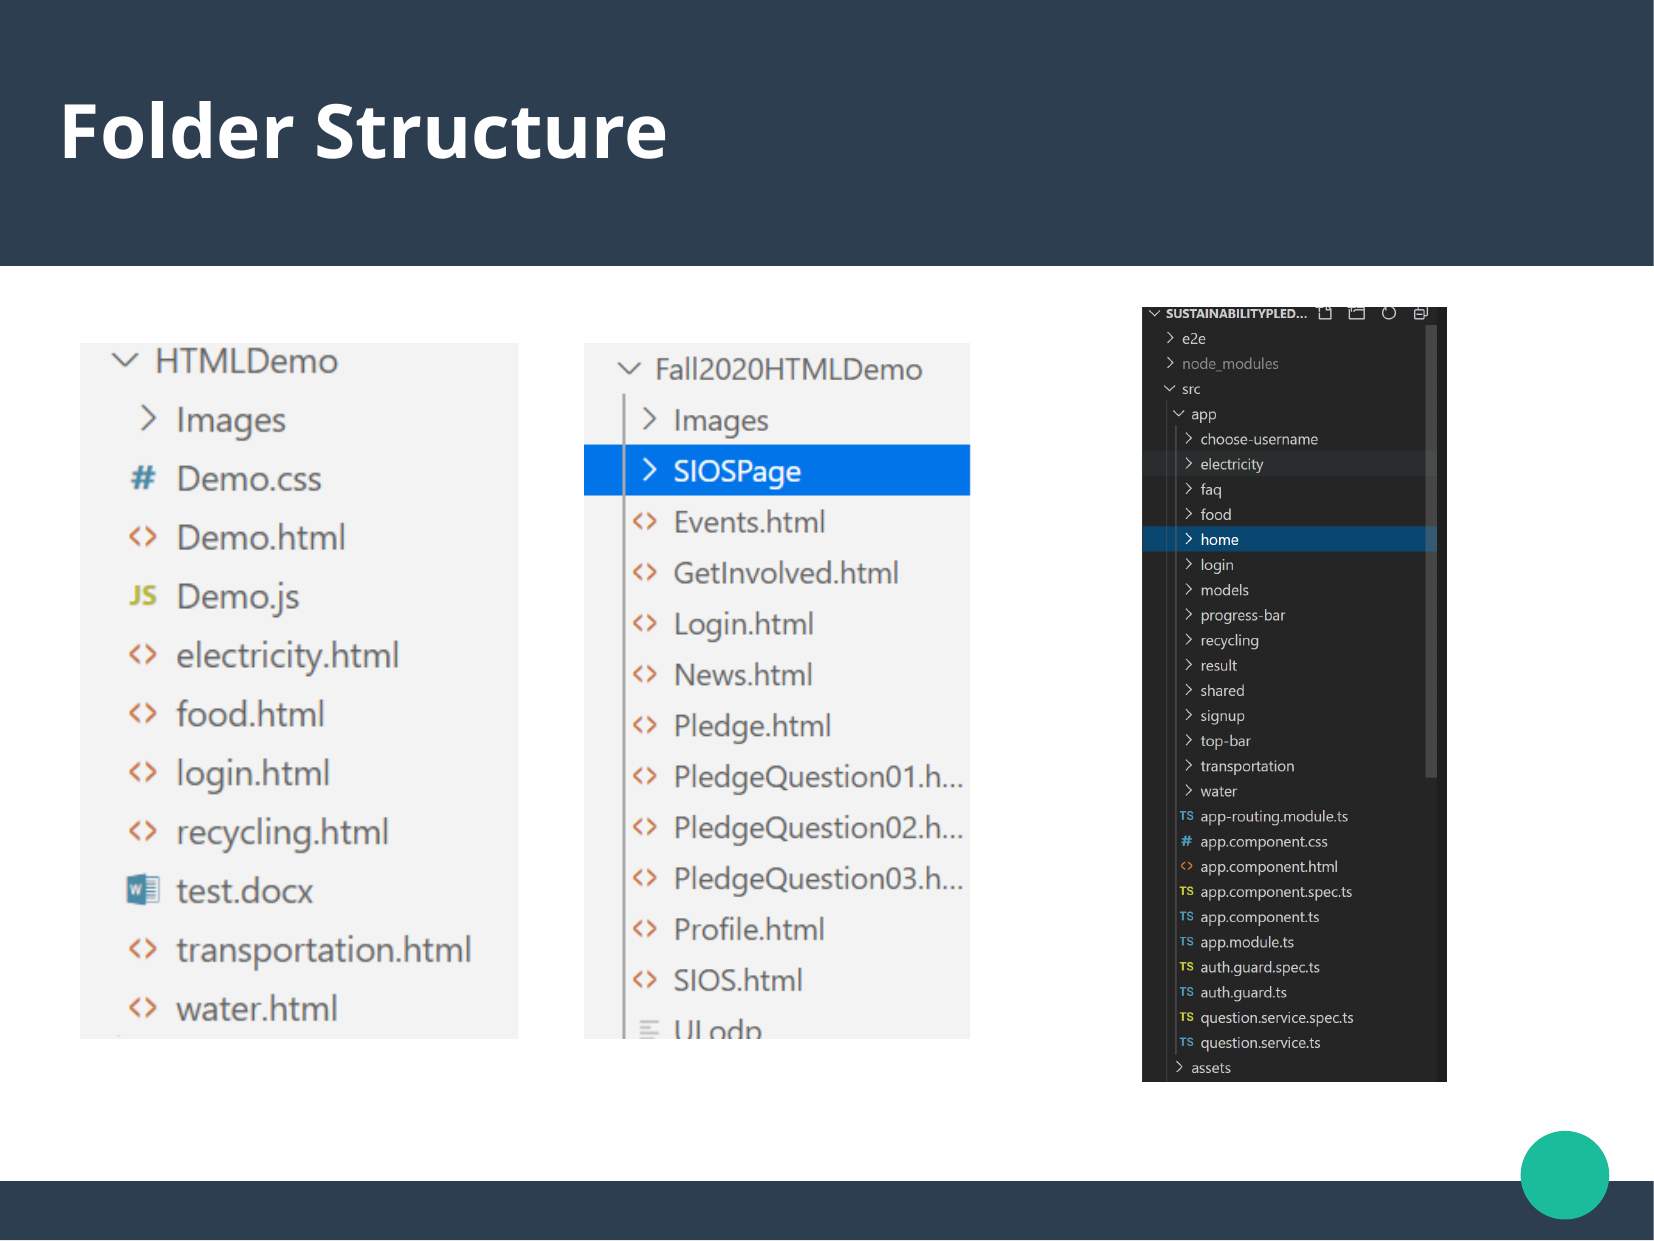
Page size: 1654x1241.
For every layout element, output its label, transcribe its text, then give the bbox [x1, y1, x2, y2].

picture [80, 343, 526, 1039]
title Folder Structure [59, 49, 1595, 207]
picture [584, 343, 975, 1039]
picture [1142, 307, 1447, 1082]
